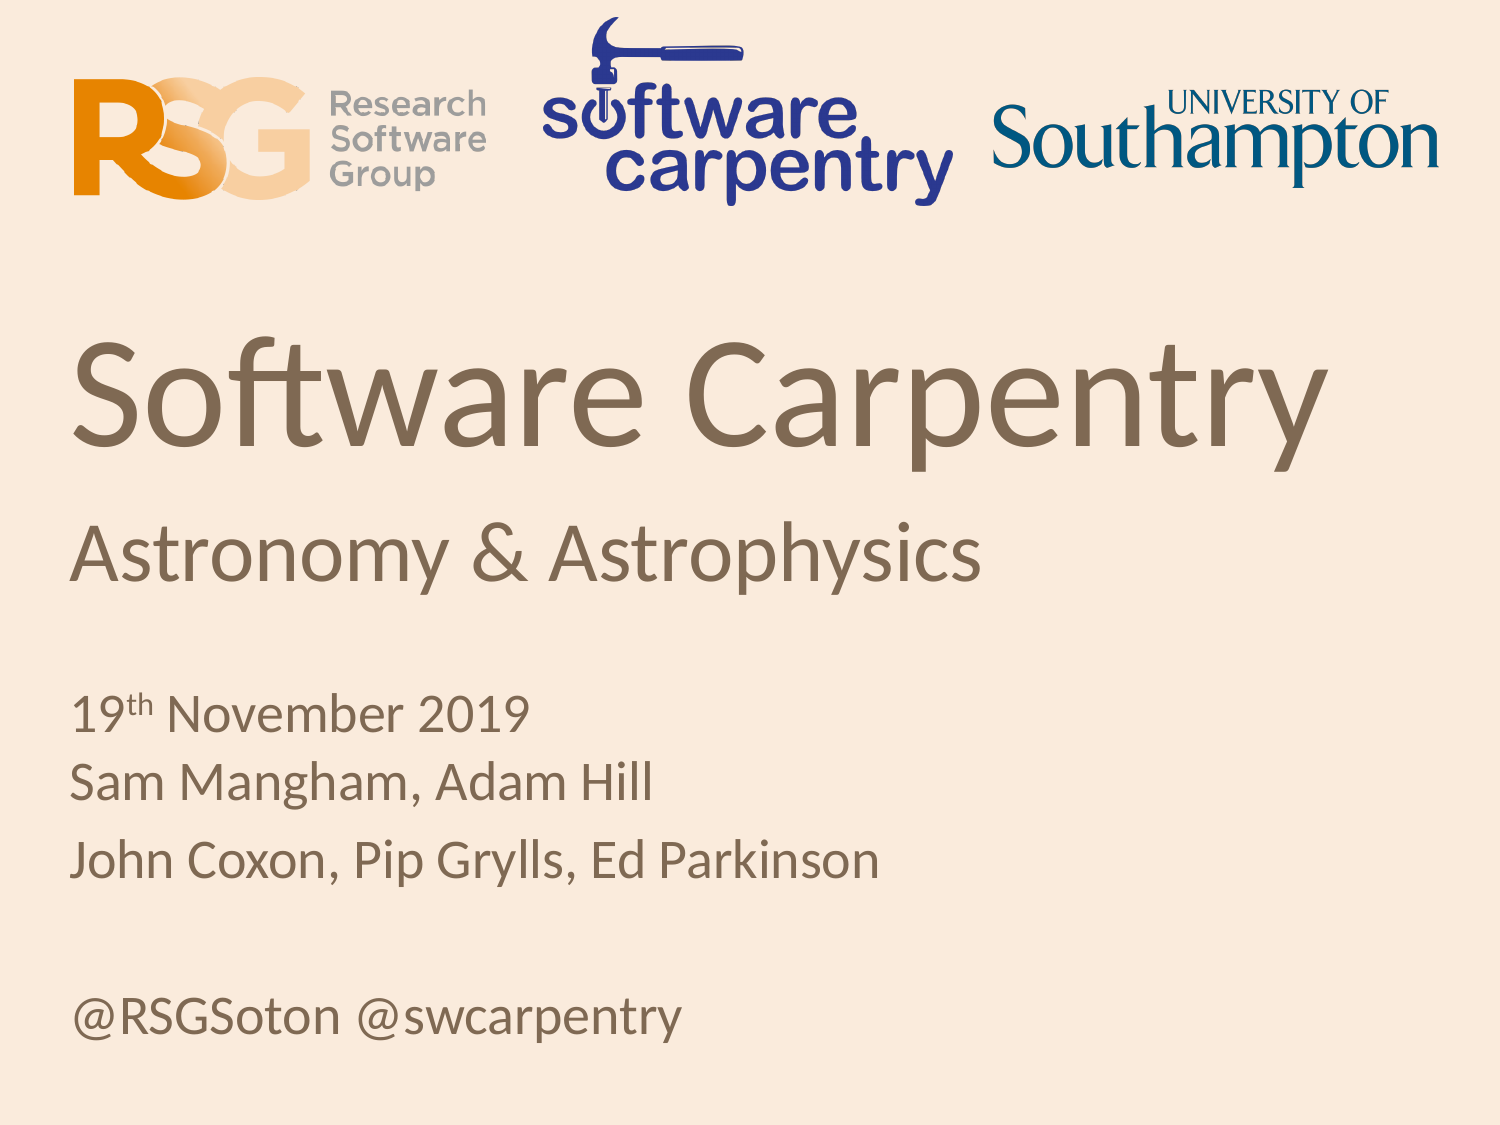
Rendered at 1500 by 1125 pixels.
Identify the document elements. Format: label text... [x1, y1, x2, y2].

picture [0, 8, 953, 269]
picture [992, 88, 1441, 189]
list Software Carpentry Astronomy & Astrophysics 19th November 2019 Sam Mangham, Adam Hill John Coxon, Pip Grylls, Ed Parkinson @RSGSoton @swcarpentry [54, 278, 1441, 1059]
